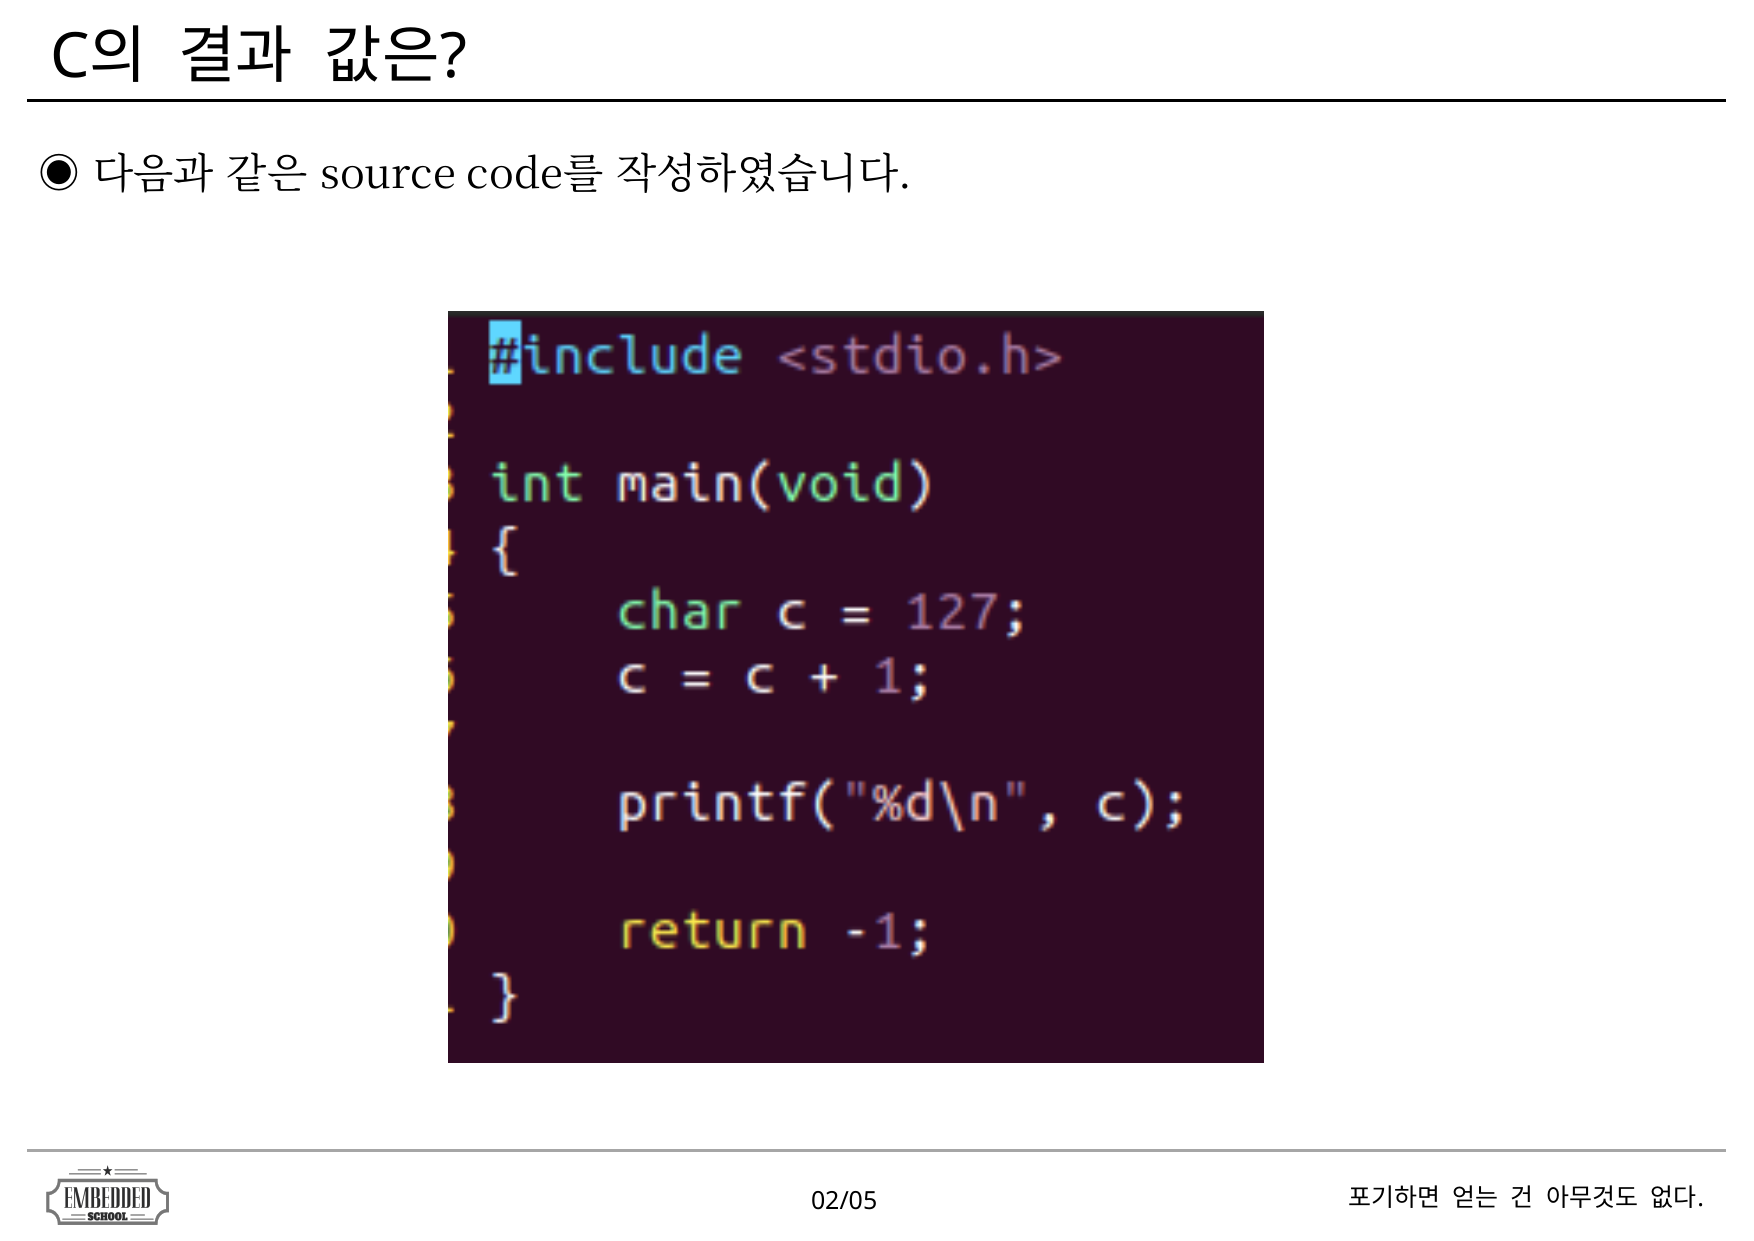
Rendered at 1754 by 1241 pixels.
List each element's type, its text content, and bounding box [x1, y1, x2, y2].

text_box C의 결과 값은? [35, 7, 1725, 98]
text_box ◉ 다음과 같은 source code를 작성하였습니다. [23, 139, 1725, 1155]
picture [448, 311, 1264, 1063]
text_box 02/05 [765, 1177, 923, 1223]
picture [27, 1164, 188, 1231]
